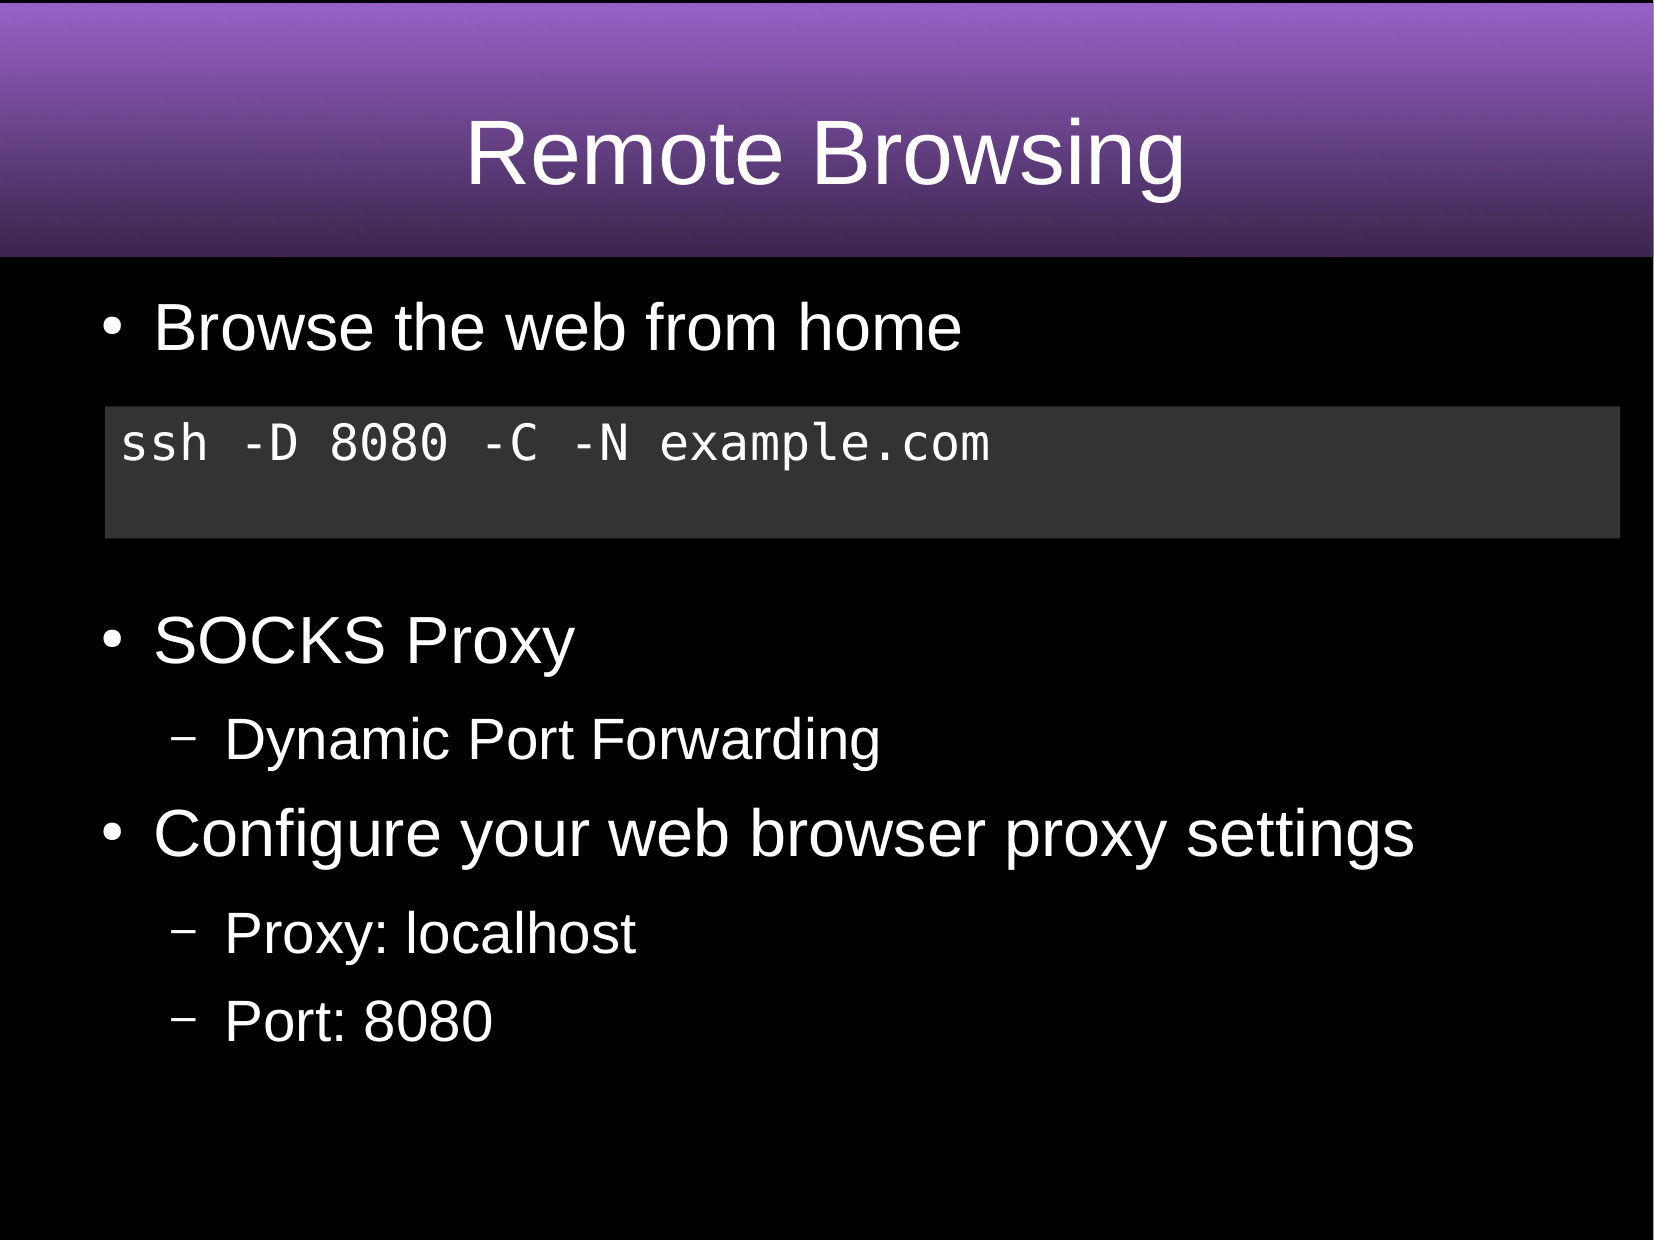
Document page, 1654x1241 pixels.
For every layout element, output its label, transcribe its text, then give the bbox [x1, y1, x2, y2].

title Remote Browsing [82, 49, 1571, 257]
list Browse the web from home SOCKS Proxy Dynamic Port Forwarding Configure your web browser proxy settings Proxy: localhost Port: 8080 [82, 290, 1571, 1130]
picture [0, 3, 1654, 257]
text_box ssh -D 8080 -C -N example.com [105, 406, 1621, 539]
